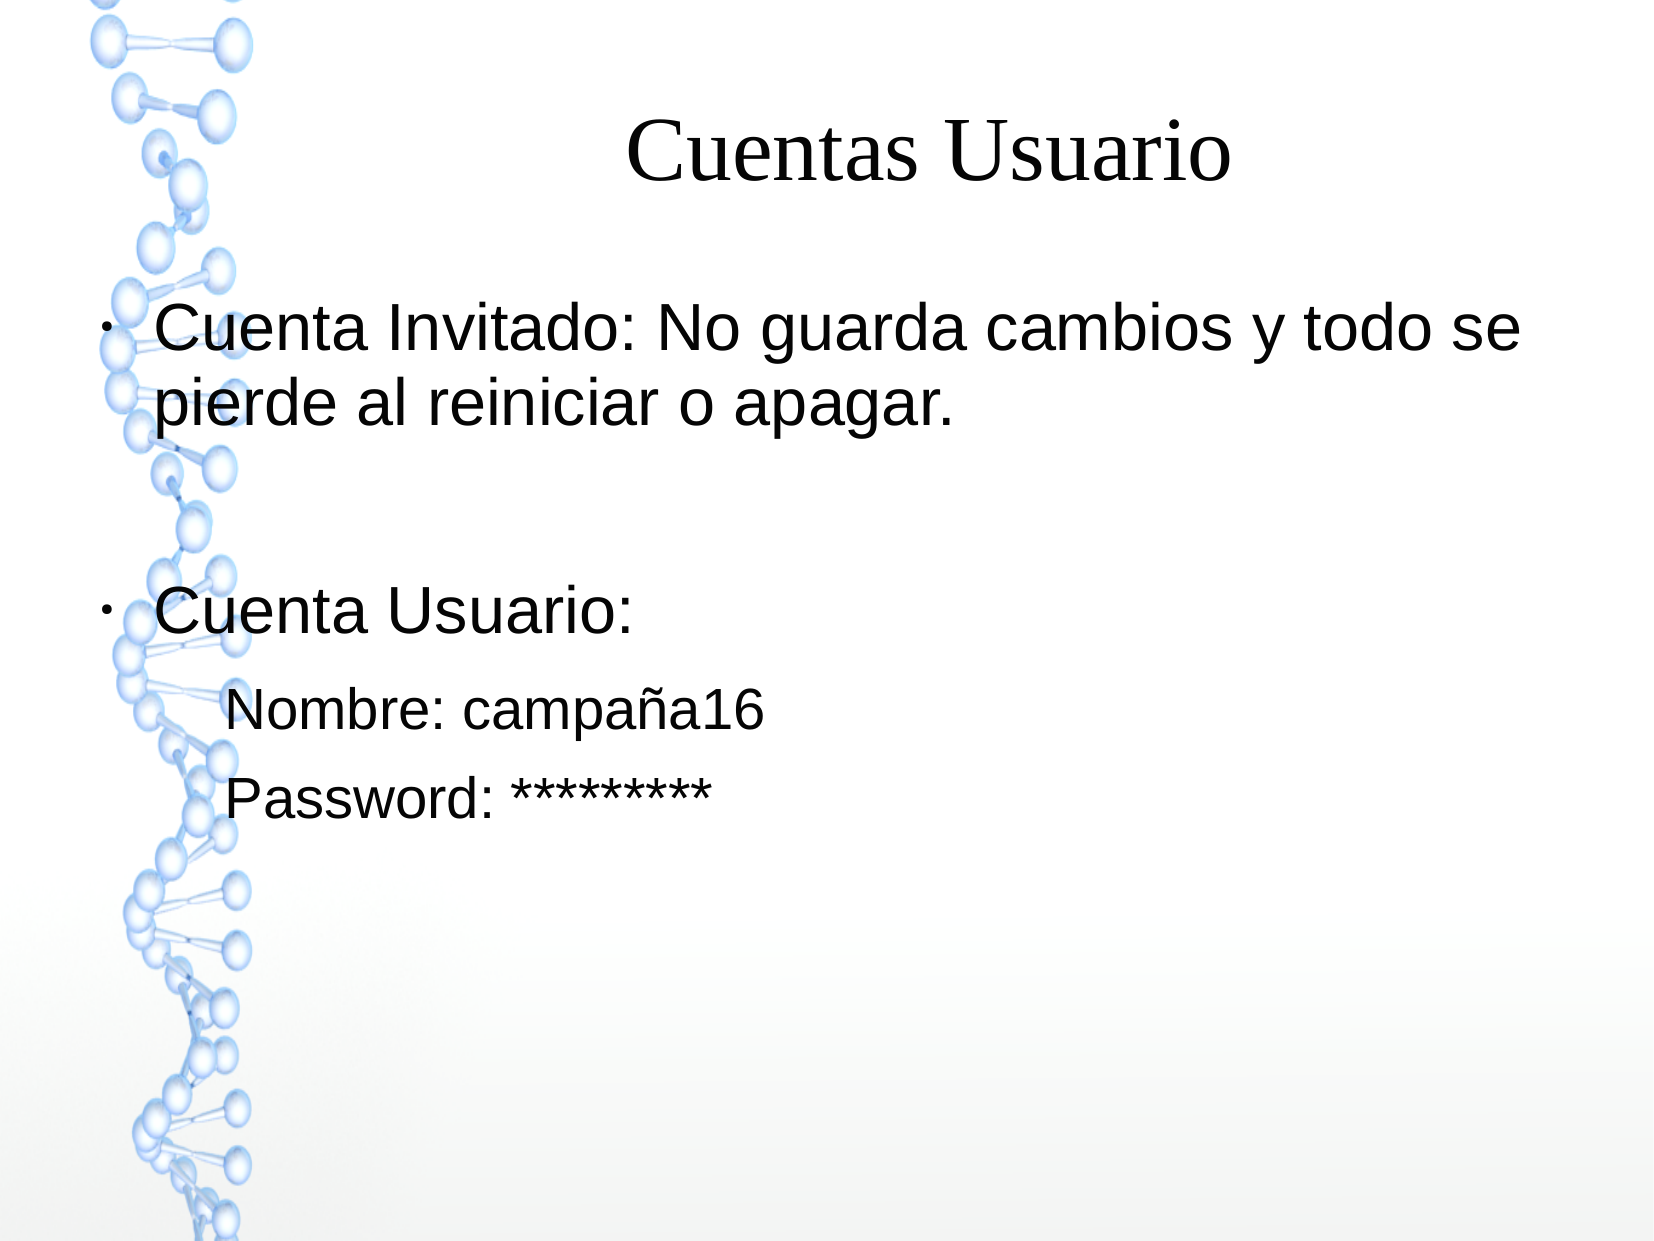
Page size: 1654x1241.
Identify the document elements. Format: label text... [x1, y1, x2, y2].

list Cuenta Invitado: No guarda cambios y todo se pierde al reiniciar o apagar. Cuenta Usuario: Nombre: campaña16 Password: ********* [82, 290, 1571, 1010]
title Cuentas Usuario [265, 47, 1595, 252]
picture [0, 0, 1654, 1241]
